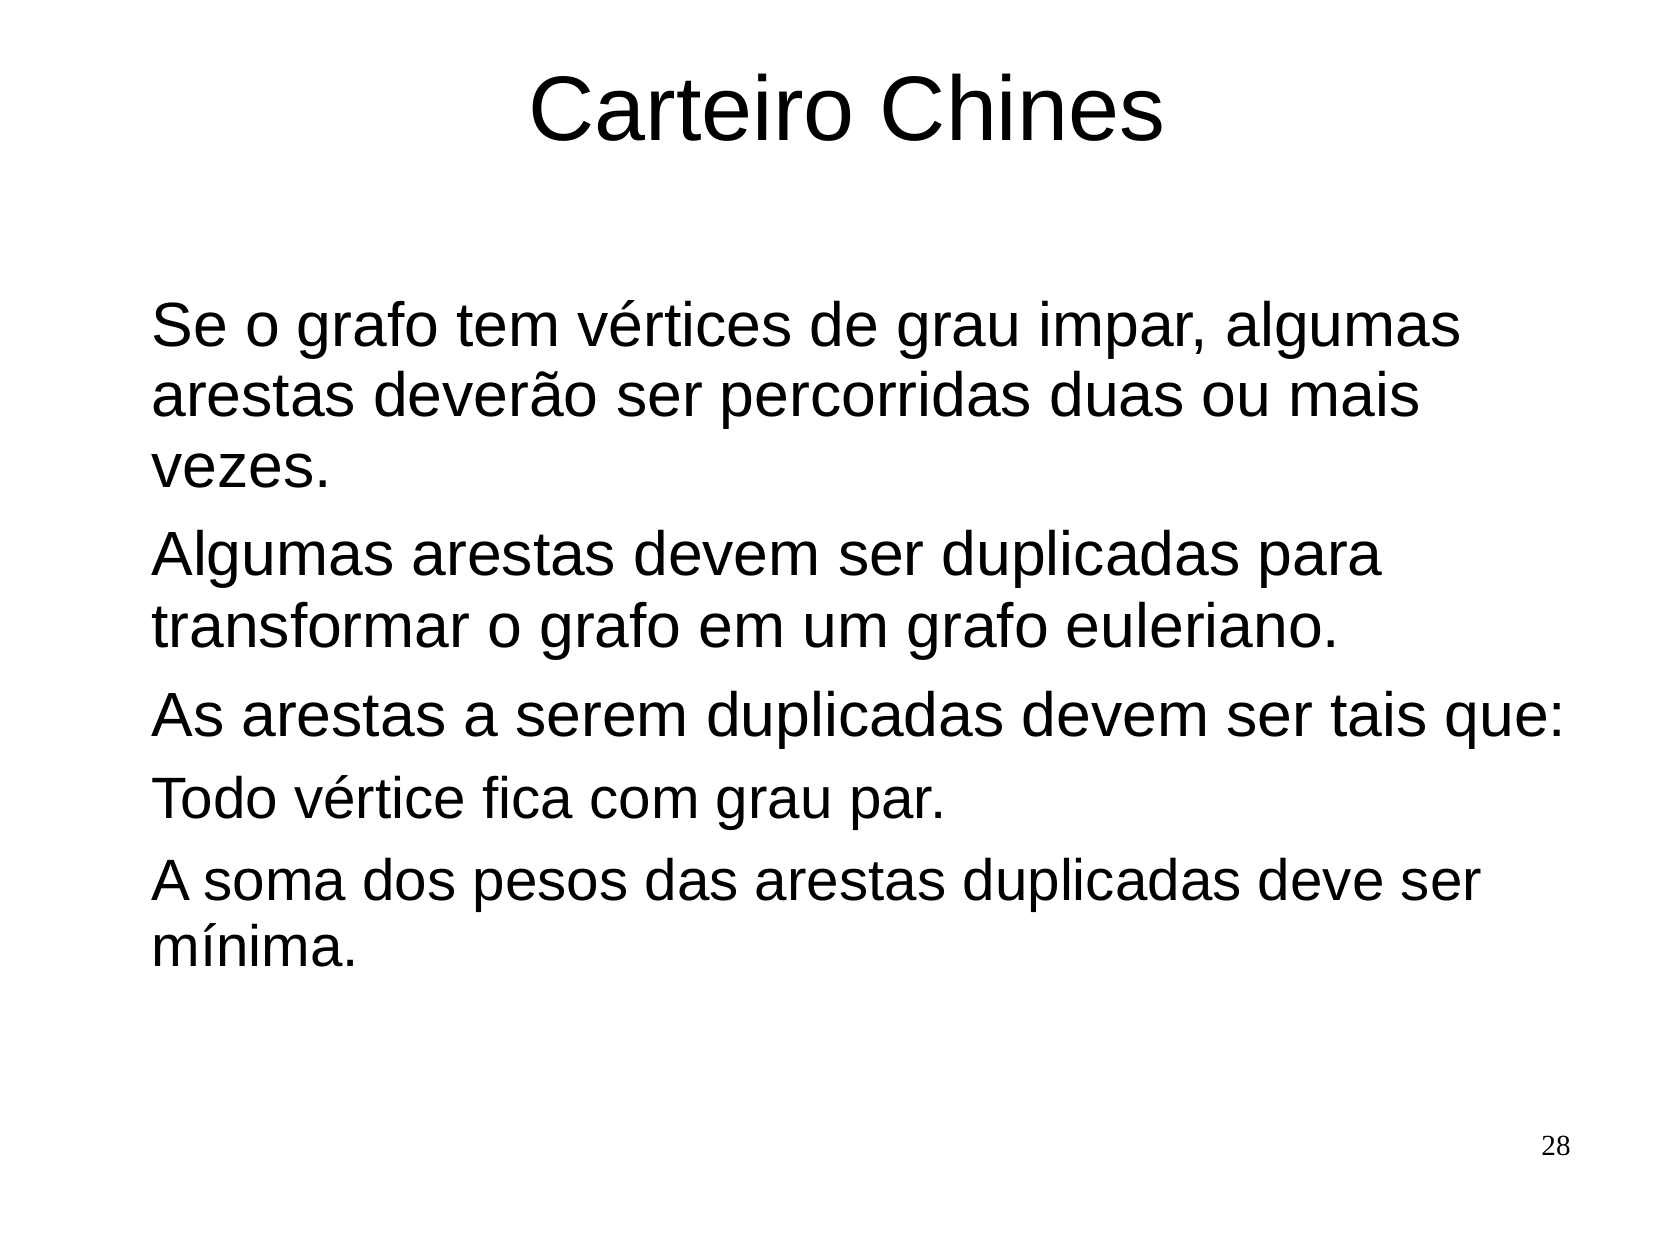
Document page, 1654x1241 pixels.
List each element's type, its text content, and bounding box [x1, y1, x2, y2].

list Se o grafo tem vértices de grau impar, algumas arestas deverão ser percorridas duas ou mais vezes. Algumas arestas devem ser duplicadas para transformar o grafo em um grafo euleriano. As arestas a serem duplicadas devem ser tais que: Todo vértice fica com grau par. A soma dos pesos das arestas duplicadas deve ser mínima. [151, 289, 1599, 1104]
title Carteiro Chines [261, 51, 1433, 165]
